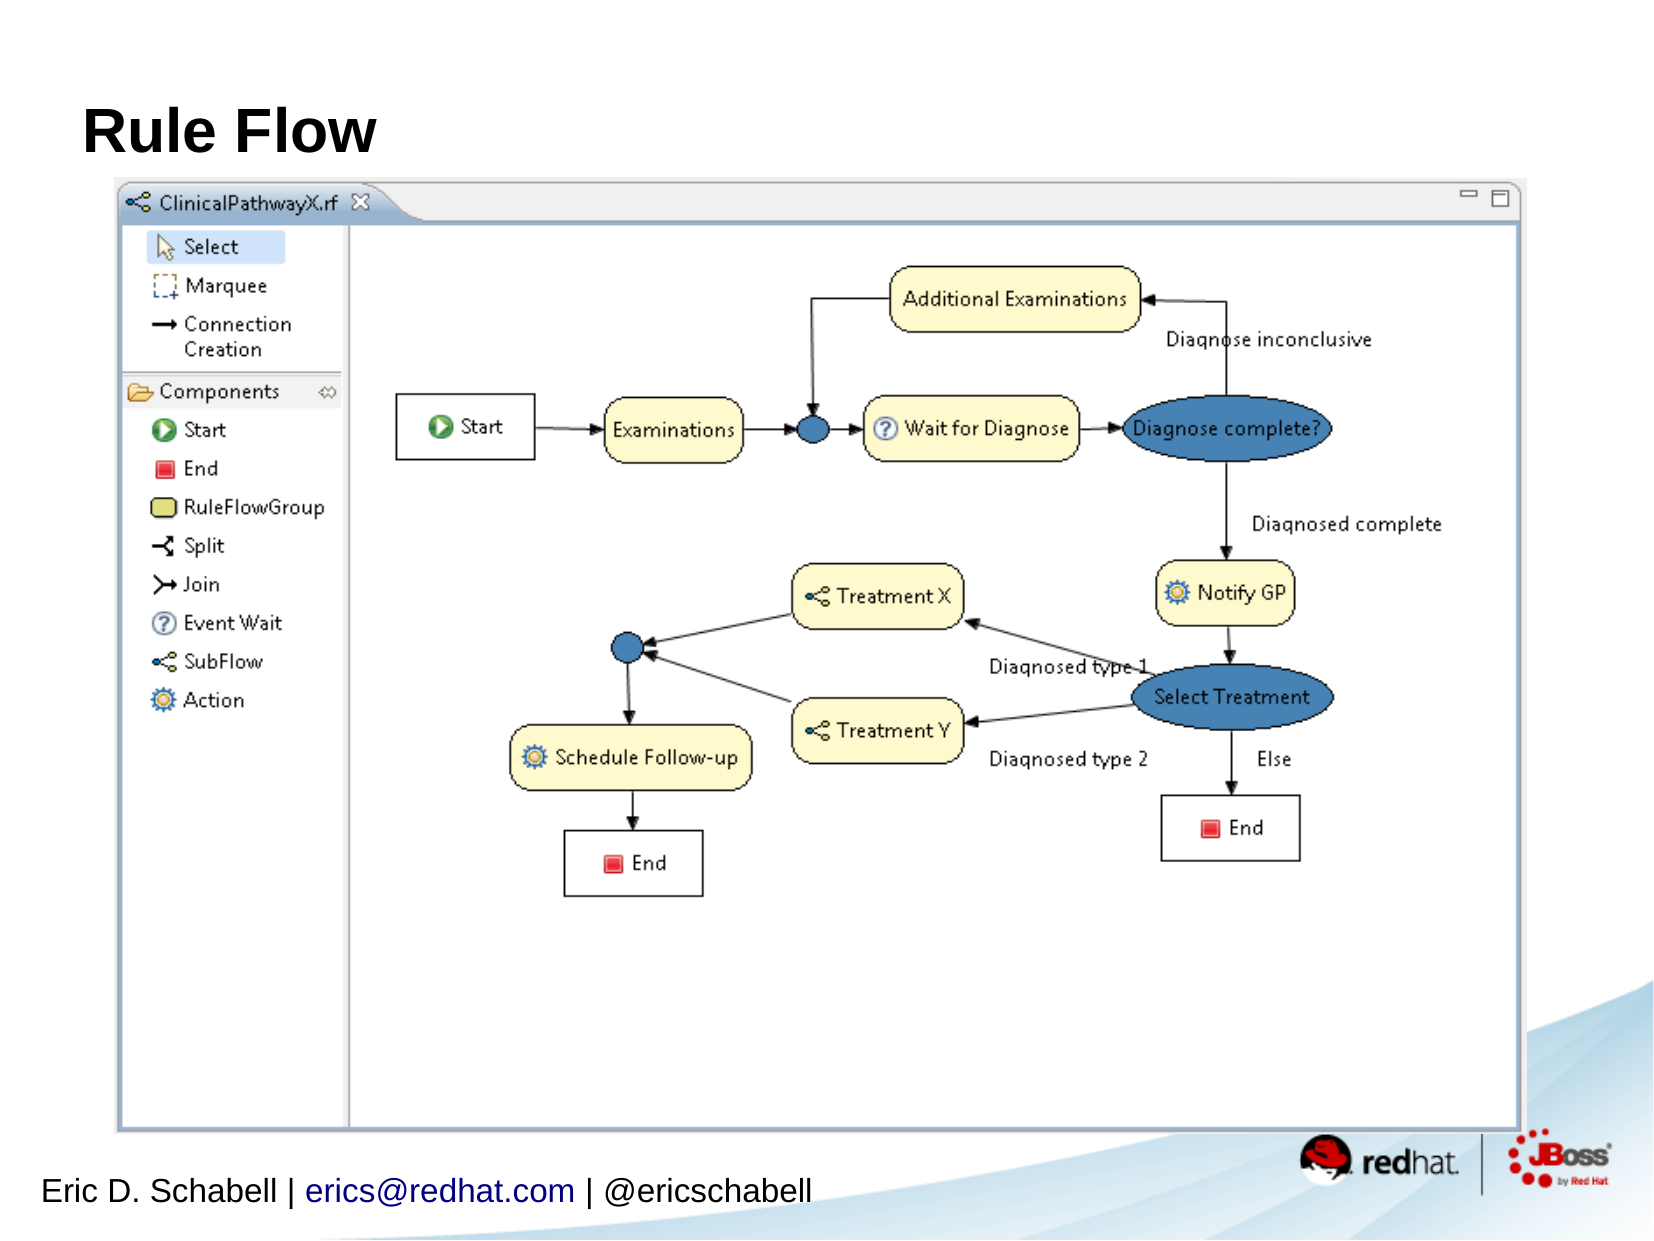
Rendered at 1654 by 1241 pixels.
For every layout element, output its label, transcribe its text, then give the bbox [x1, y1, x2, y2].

title Rule Flow [82, 37, 1571, 226]
picture [3, 0, 1654, 1240]
